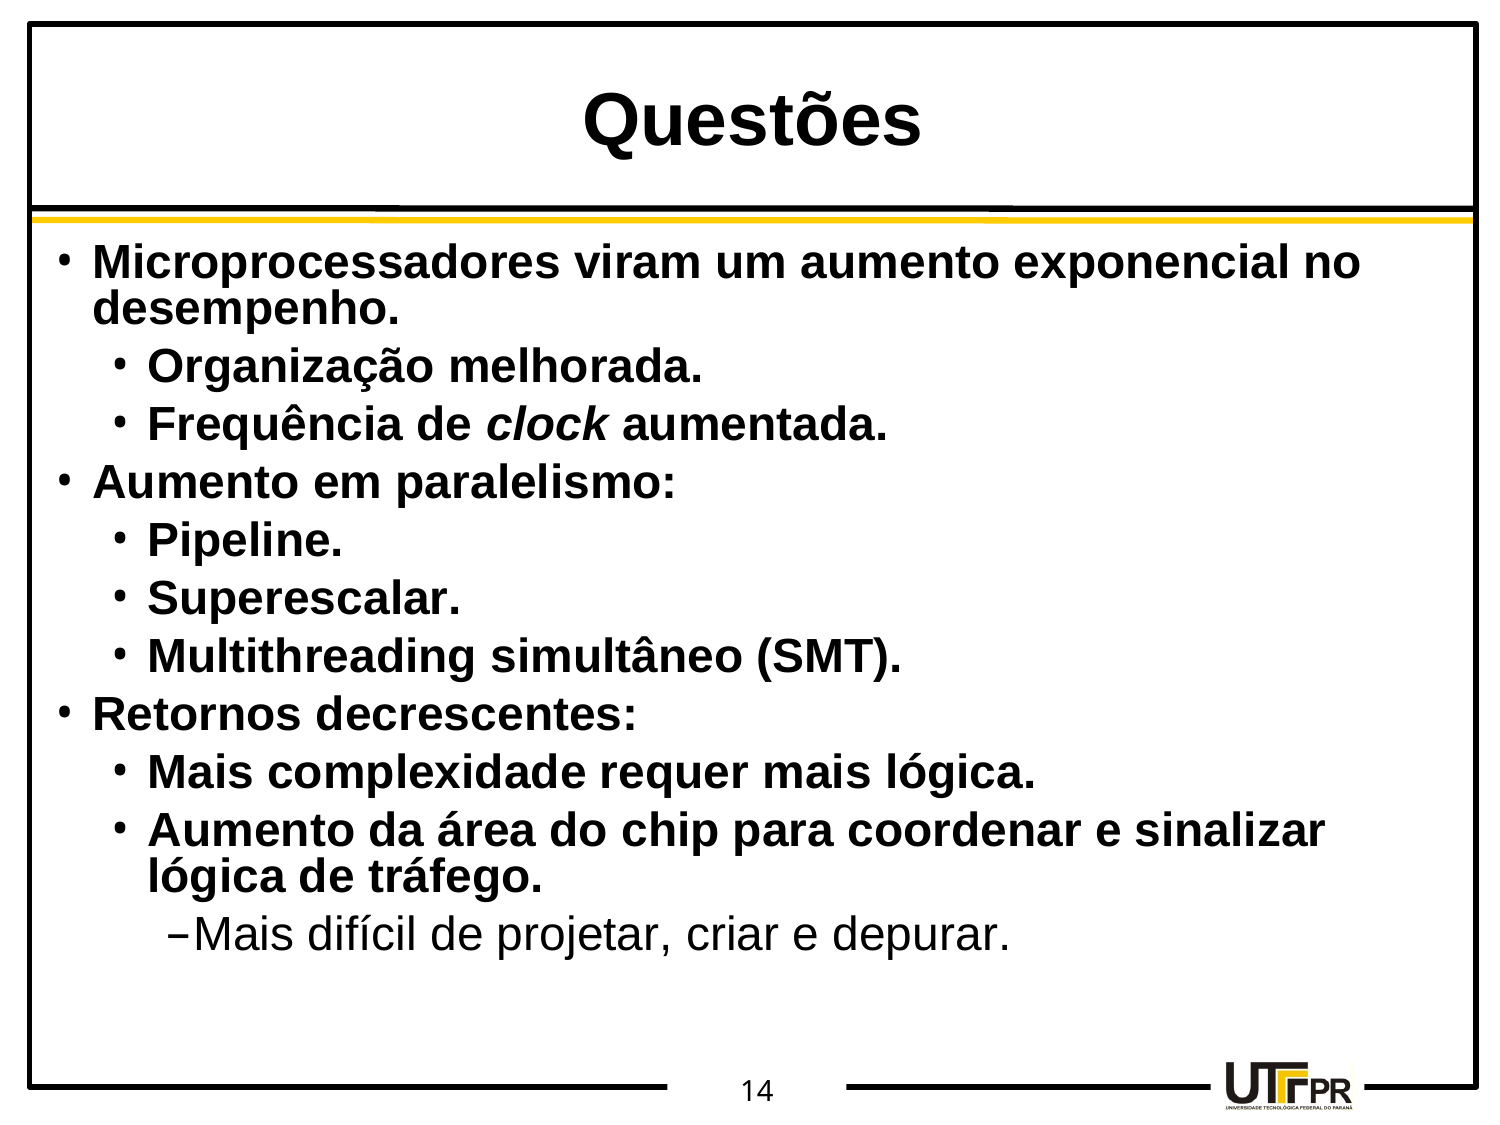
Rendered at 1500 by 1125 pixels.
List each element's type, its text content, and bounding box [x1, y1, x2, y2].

title Questões [29, 47, 1477, 196]
picture [1225, 1062, 1353, 1110]
list Microprocessadores viram um aumento exponencial no desempenho. Organização melhorada. Frequência de clock aumentada. Aumento em paralelismo: Pipeline. Superescalar. Multithreading simultâneo (SMT). Retornos decrescentes: Mais complexidade requer mais lógica. Aumento da área do chip para coordenar e sinalizar lógica de tráfego. Mais difícil de projetar, criar e depurar. [40, 233, 1447, 1004]
